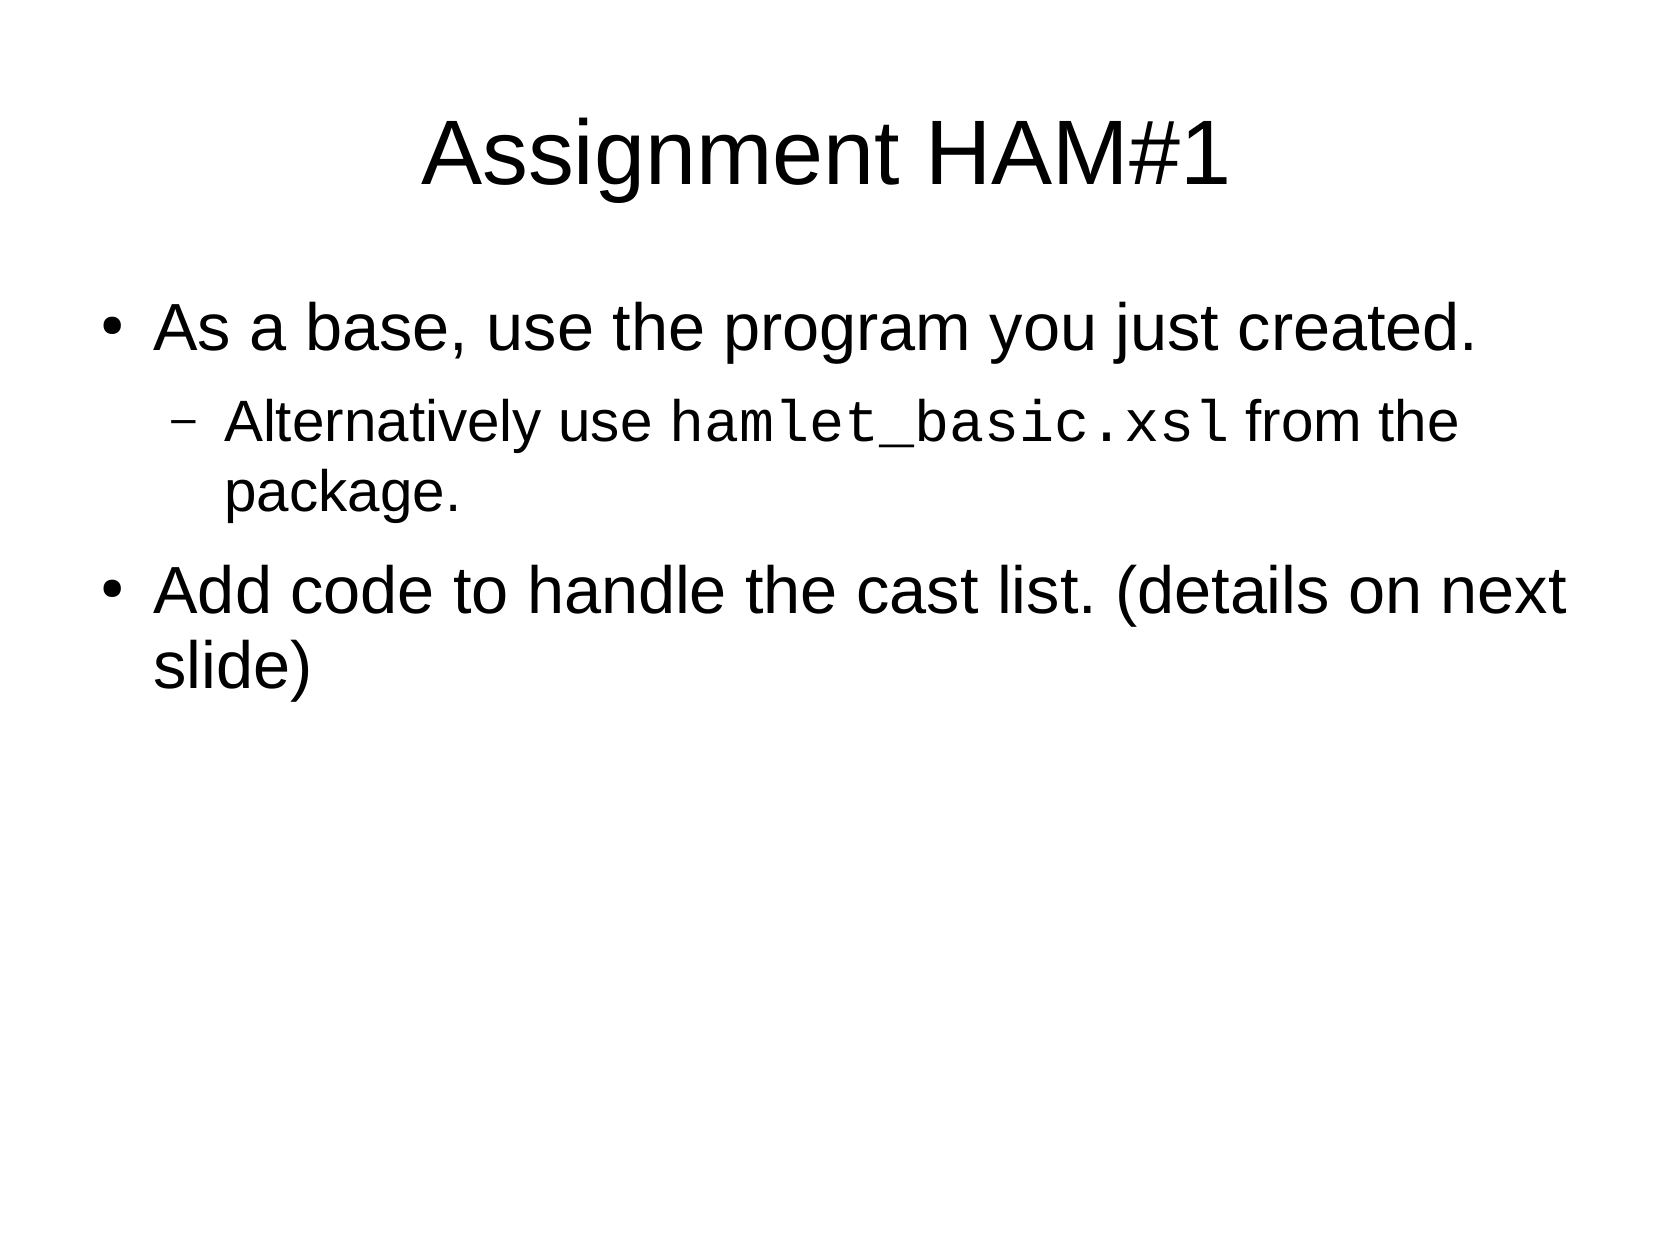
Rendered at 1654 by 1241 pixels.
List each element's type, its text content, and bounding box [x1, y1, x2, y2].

title Assignment HAM#1 [82, 49, 1571, 257]
list As a base, use the program you just created. Alternatively use hamlet_basic.xsl from the package. Add code to handle the cast list. (details on next slide) [82, 290, 1571, 1010]
